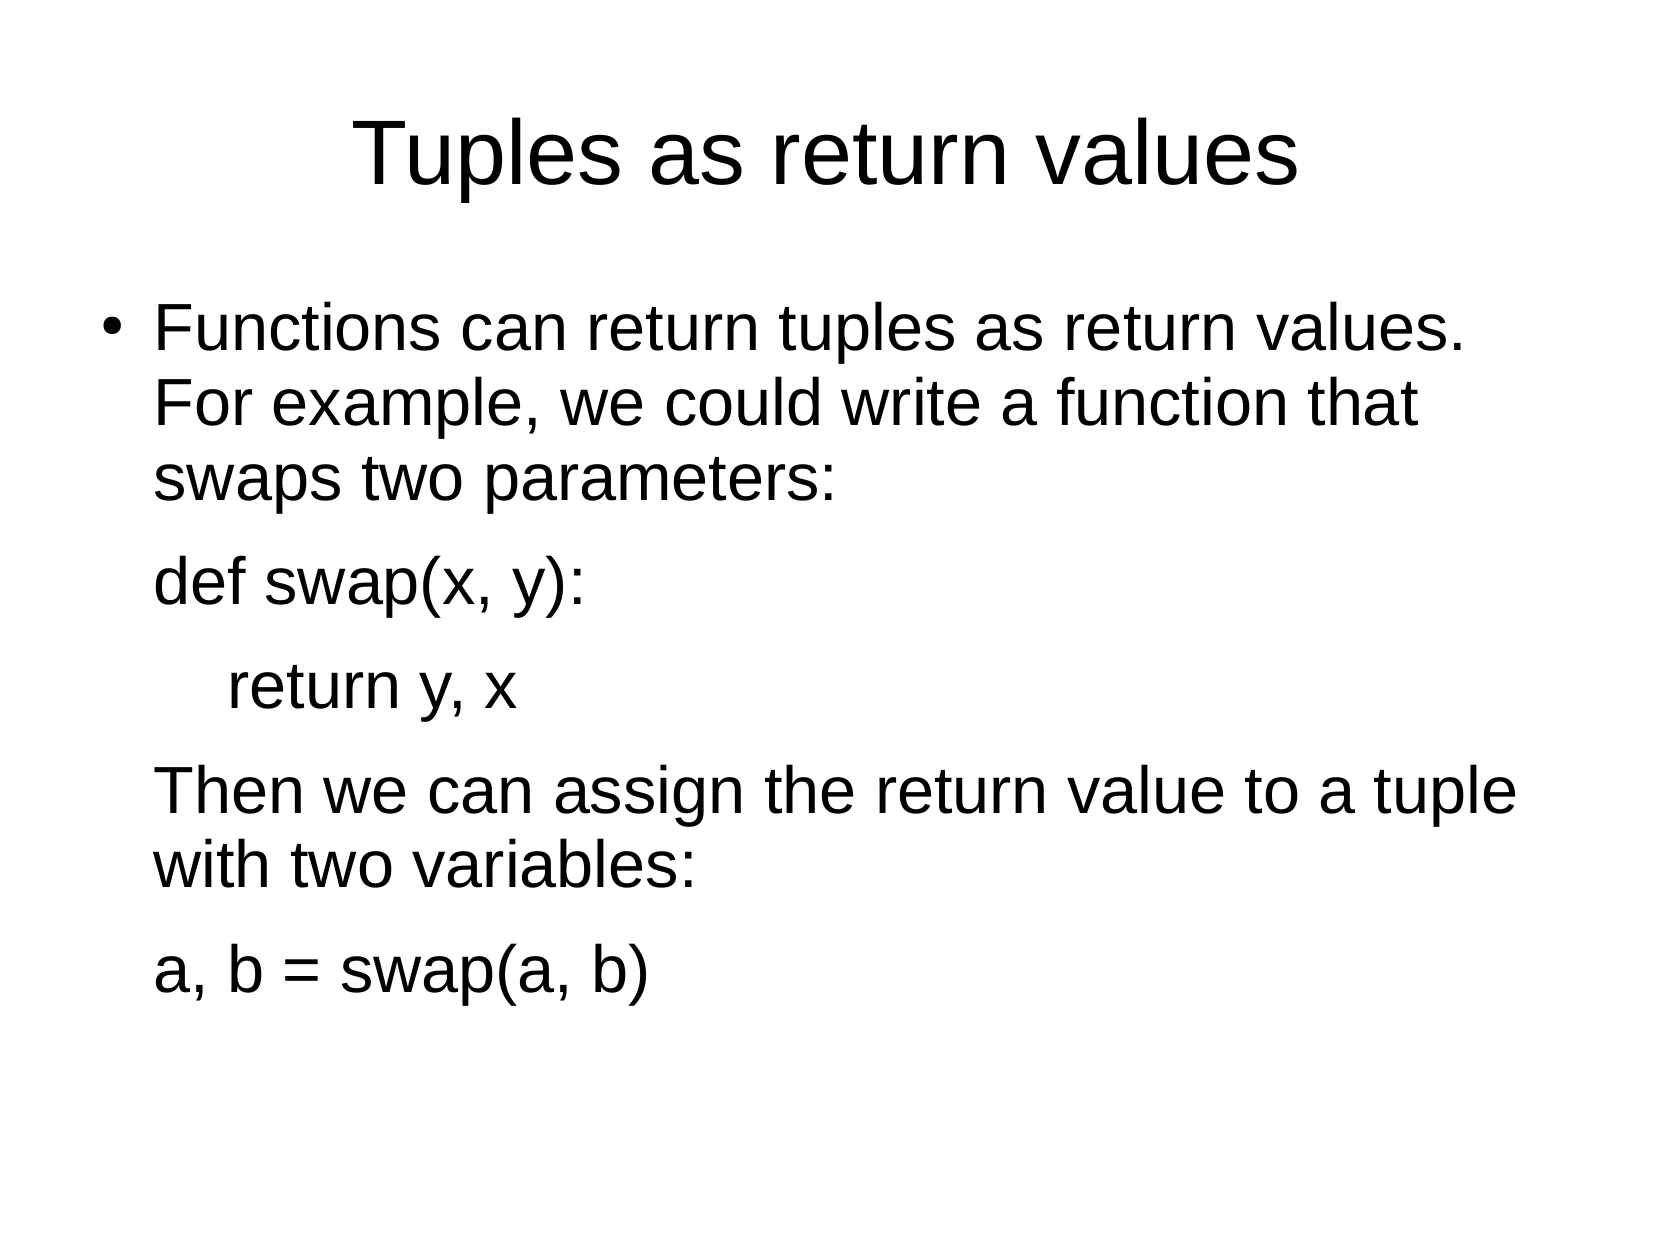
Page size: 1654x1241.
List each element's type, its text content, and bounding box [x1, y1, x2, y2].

list Functions can return tuples as return values. For example, we could write a function that swaps two parameters: def swap(x, y): return y, x Then we can assign the return value to a tuple with two variables: a, b = swap(a, b) [82, 290, 1571, 1010]
title Tuples as return values [82, 49, 1571, 257]
